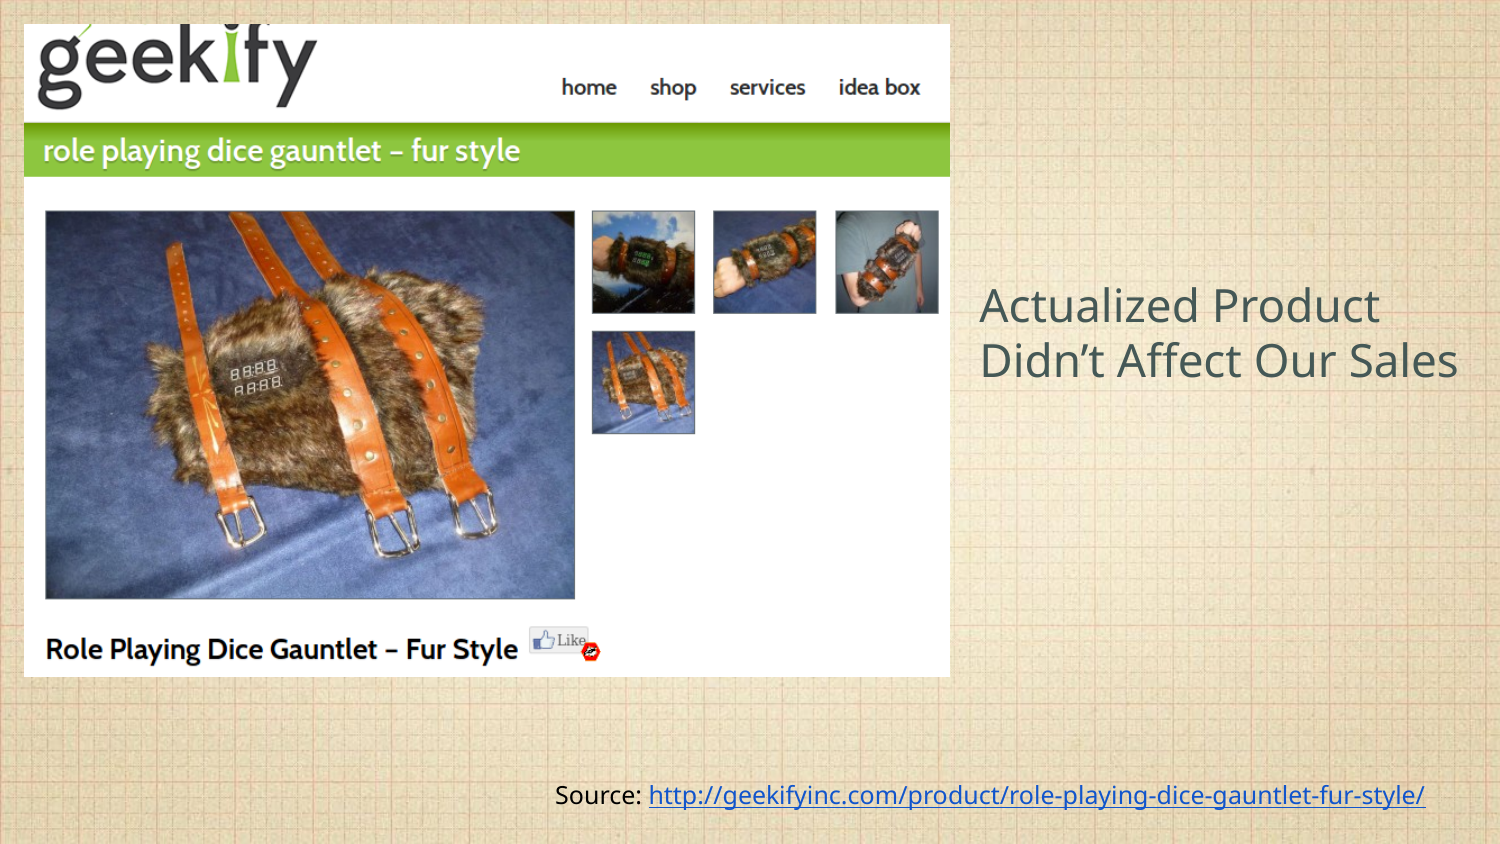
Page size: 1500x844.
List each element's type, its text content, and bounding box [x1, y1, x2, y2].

picture [0, 0, 1500, 844]
list Actualized Product Didn’t Affect Our Sales [950, 246, 1500, 625]
text_box Source: http://geekifyinc.com/product/role-playing-dice-gauntlet-fur-style/ [540, 764, 1500, 839]
